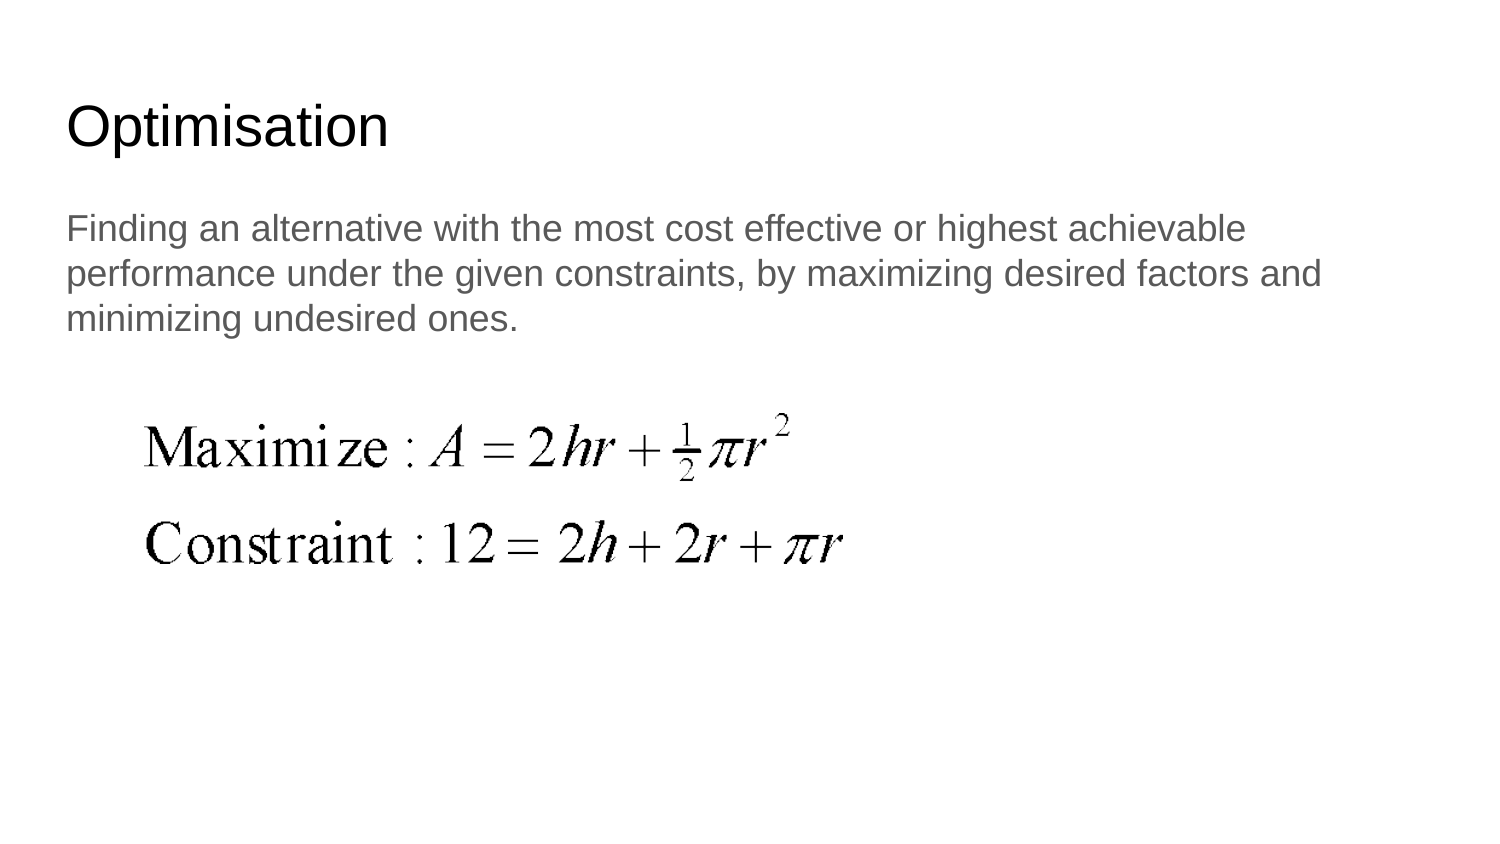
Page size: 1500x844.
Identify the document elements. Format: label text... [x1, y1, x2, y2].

title Optimisation [51, 72, 1449, 167]
picture [144, 413, 843, 564]
list Finding an alternative with the most cost effective or highest achievable performance under the given constraints, by maximizing desired factors and minimizing undesired ones. [51, 189, 1449, 750]
